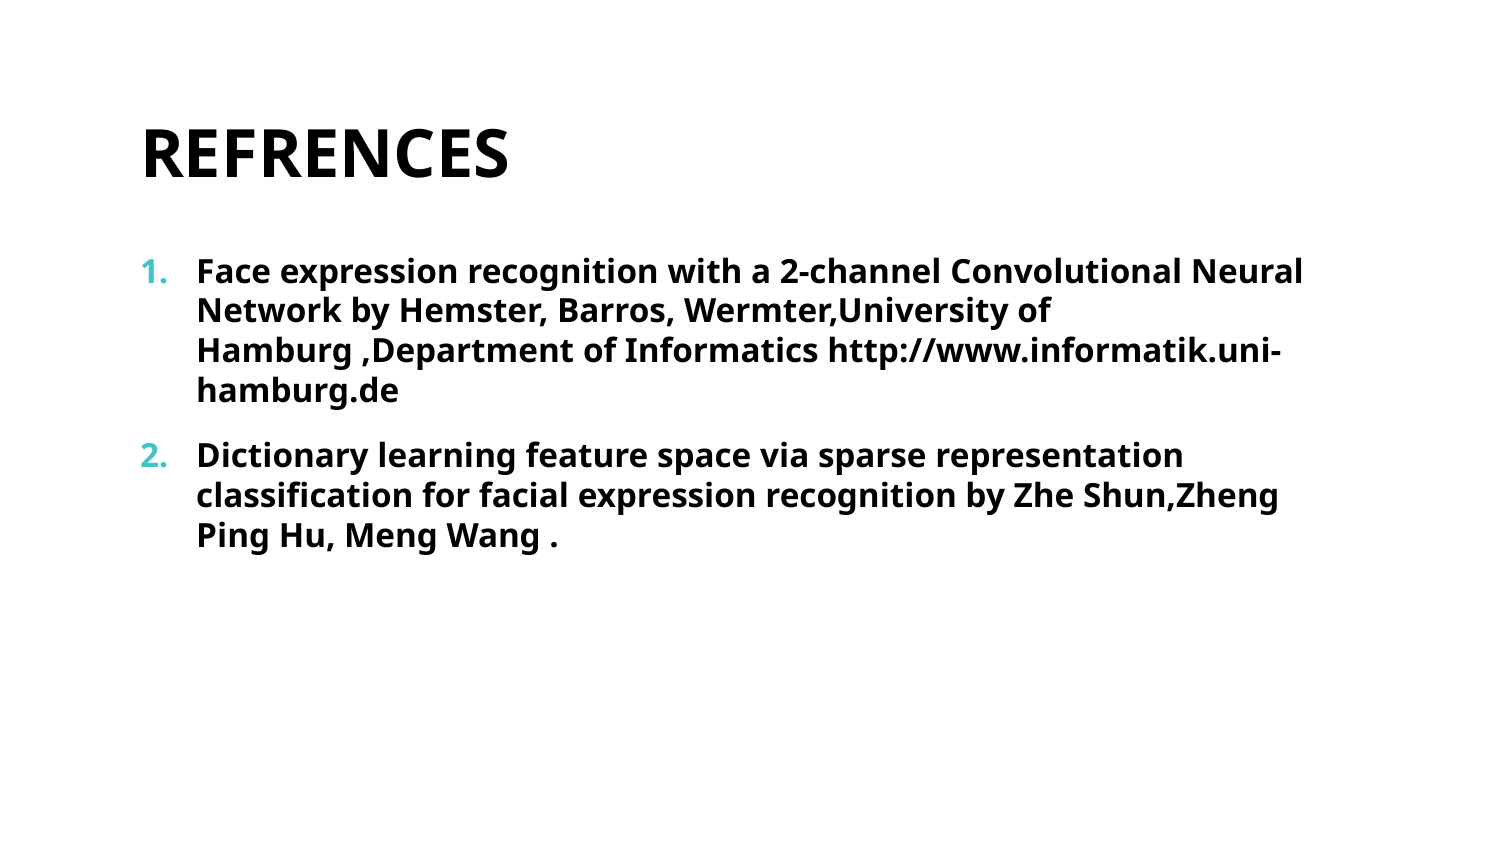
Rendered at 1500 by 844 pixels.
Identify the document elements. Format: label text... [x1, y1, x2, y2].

list Face expression recognition with a 2-channel Convolutional Neural Network by Hemster, Barros, Wermter,University of Hamburg ,Department of Informatics http://www.informatik.uni-hamburg.de Dictionary learning feature space via sparse representation classification for facial expression recognition by Zhe Shun,Zheng Ping Hu, Meng Wang . [125, 234, 1375, 735]
title REFRENCES [125, 57, 1375, 198]
